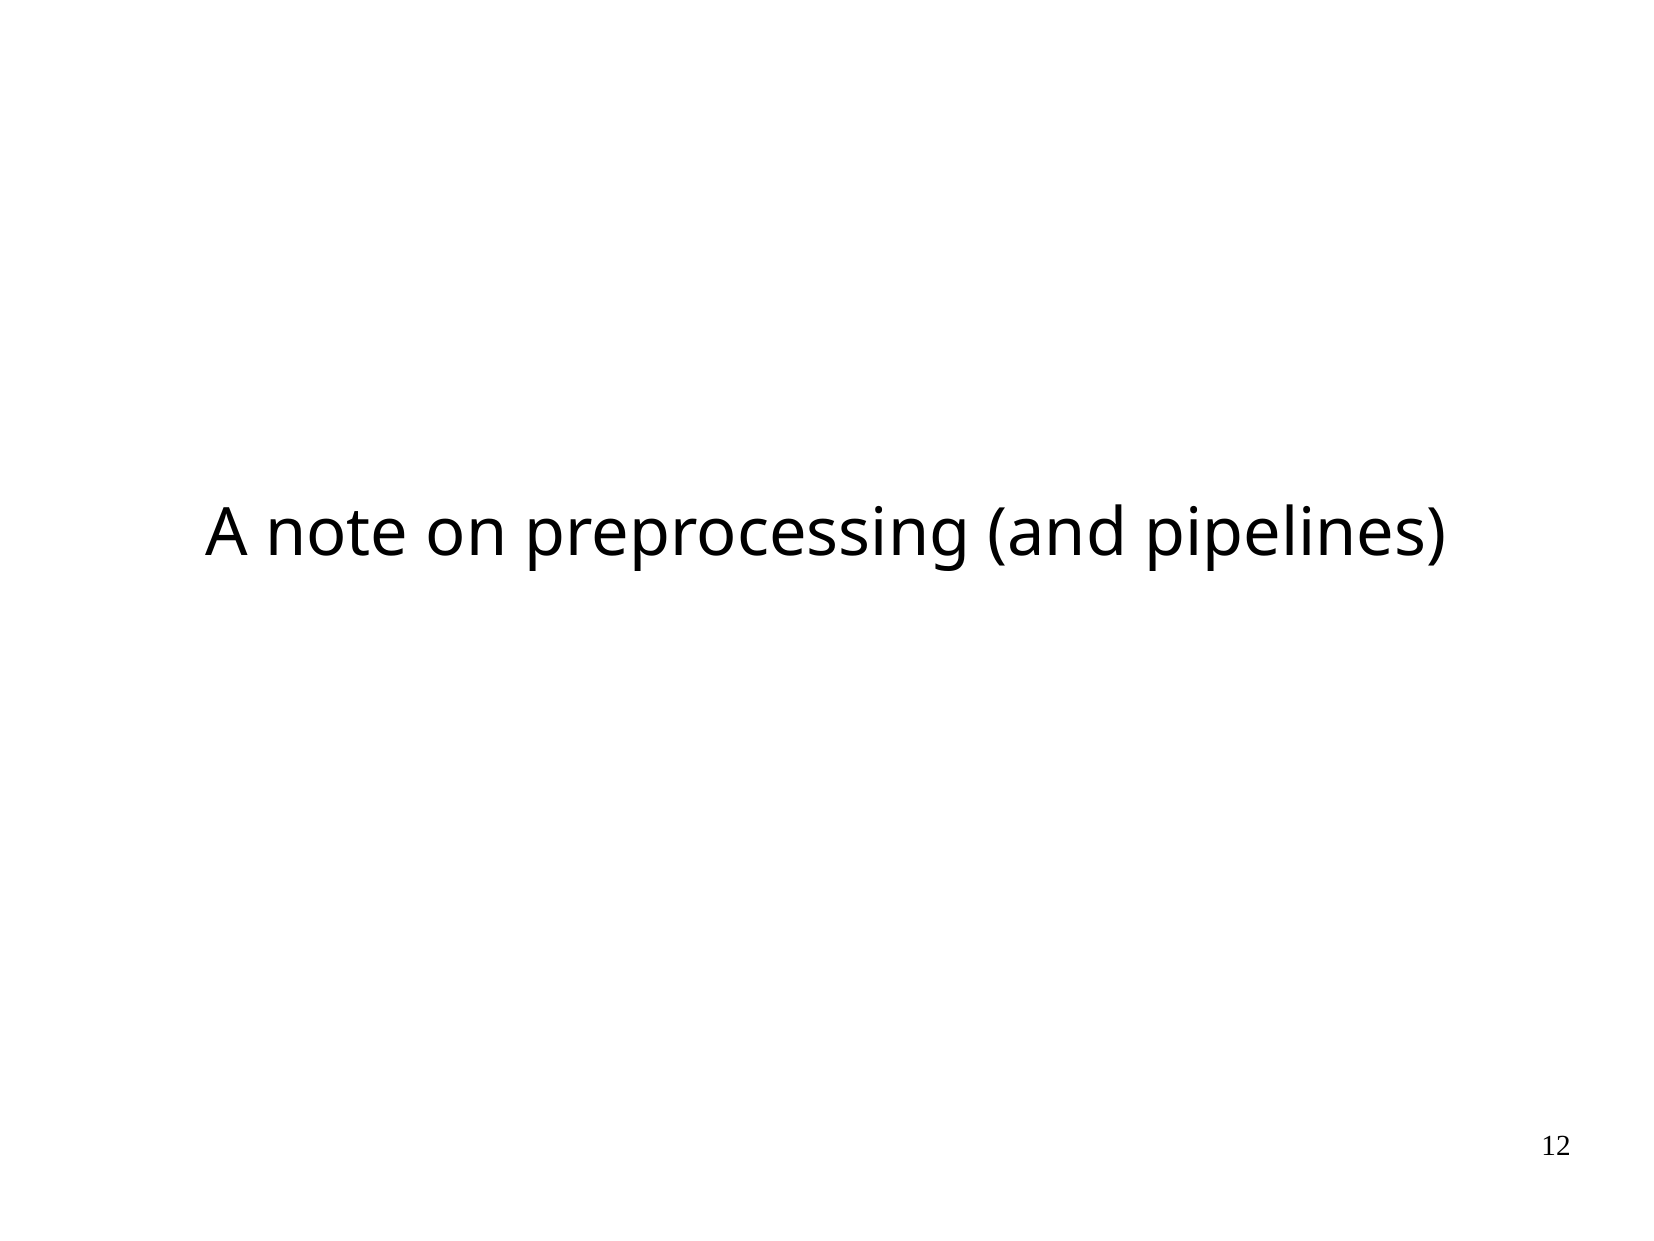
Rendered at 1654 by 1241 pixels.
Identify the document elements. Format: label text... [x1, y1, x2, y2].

subtitle A note on preprocessing (and pipelines) [82, 49, 1571, 1010]
